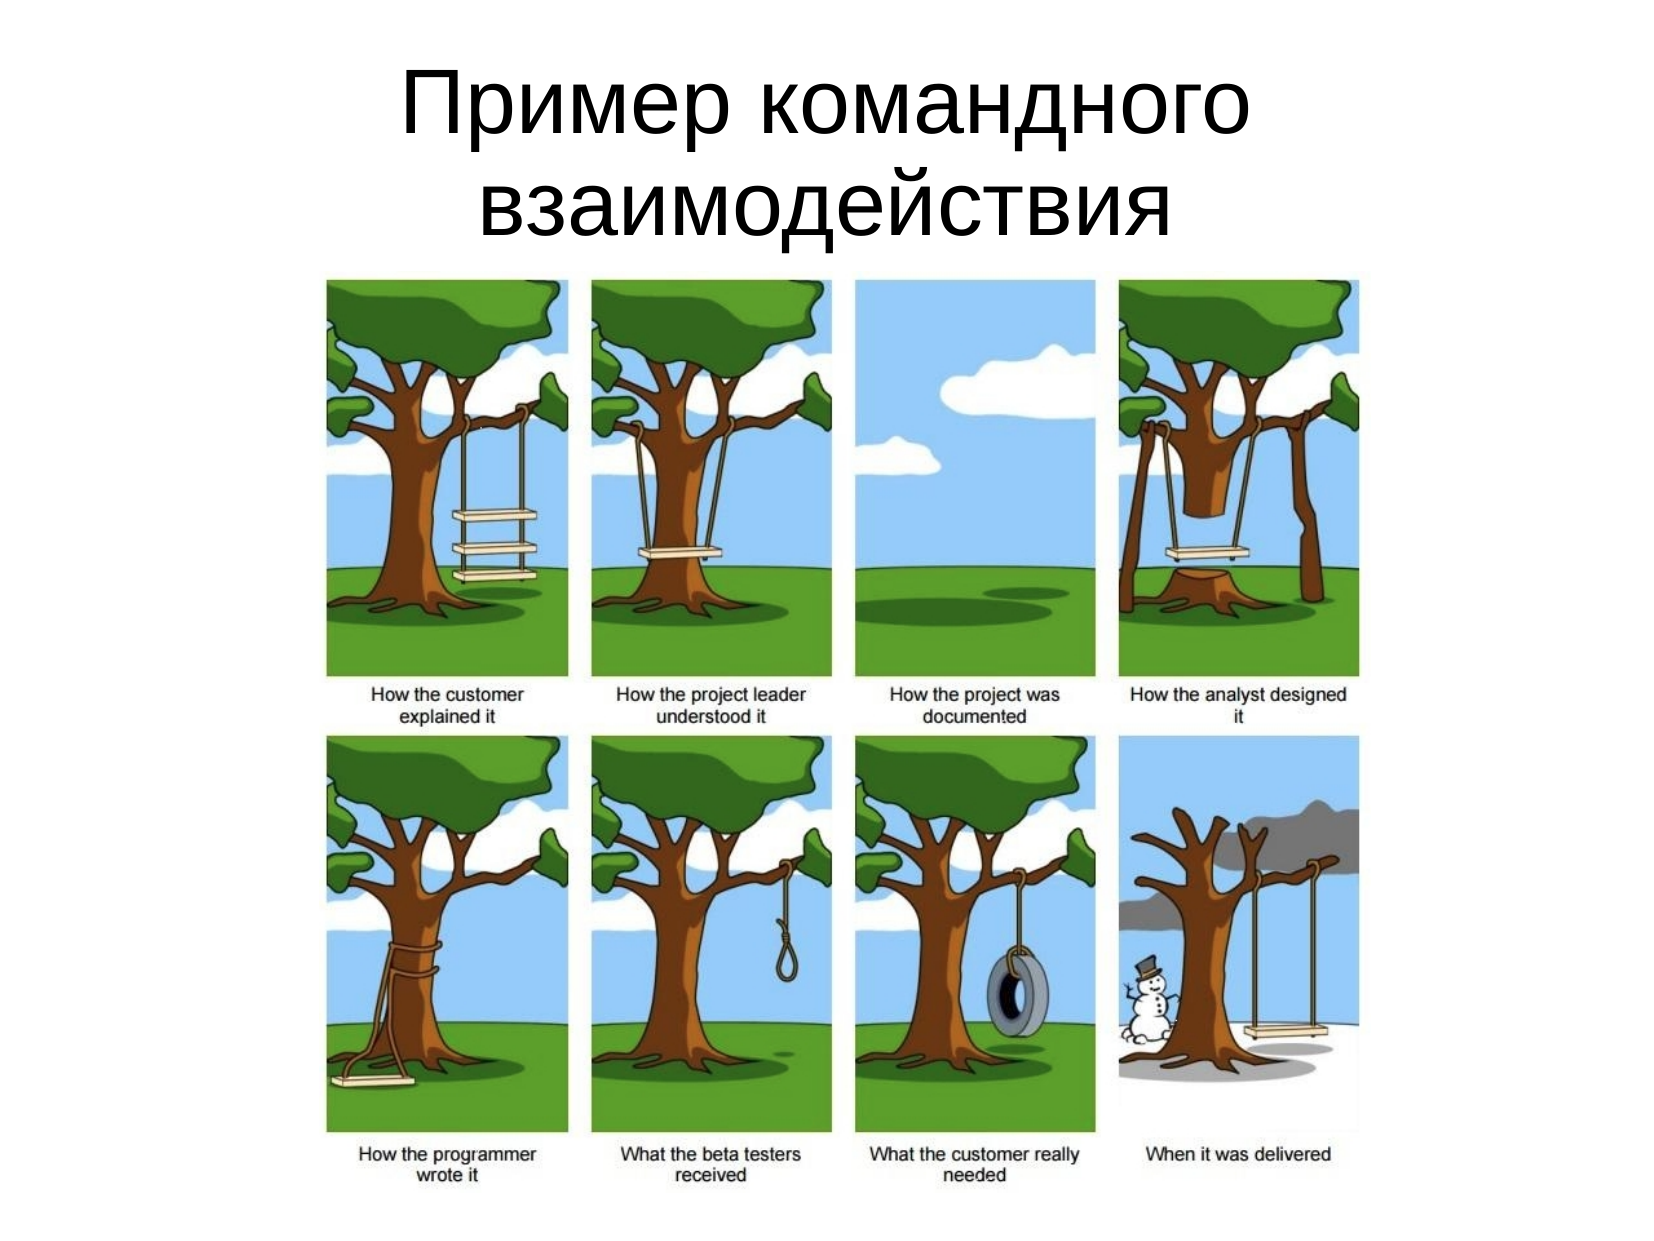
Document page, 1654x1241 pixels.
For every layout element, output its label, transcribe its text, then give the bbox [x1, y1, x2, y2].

title Пример командного взаимодействия [82, 49, 1571, 257]
picture [319, 271, 1371, 1193]
